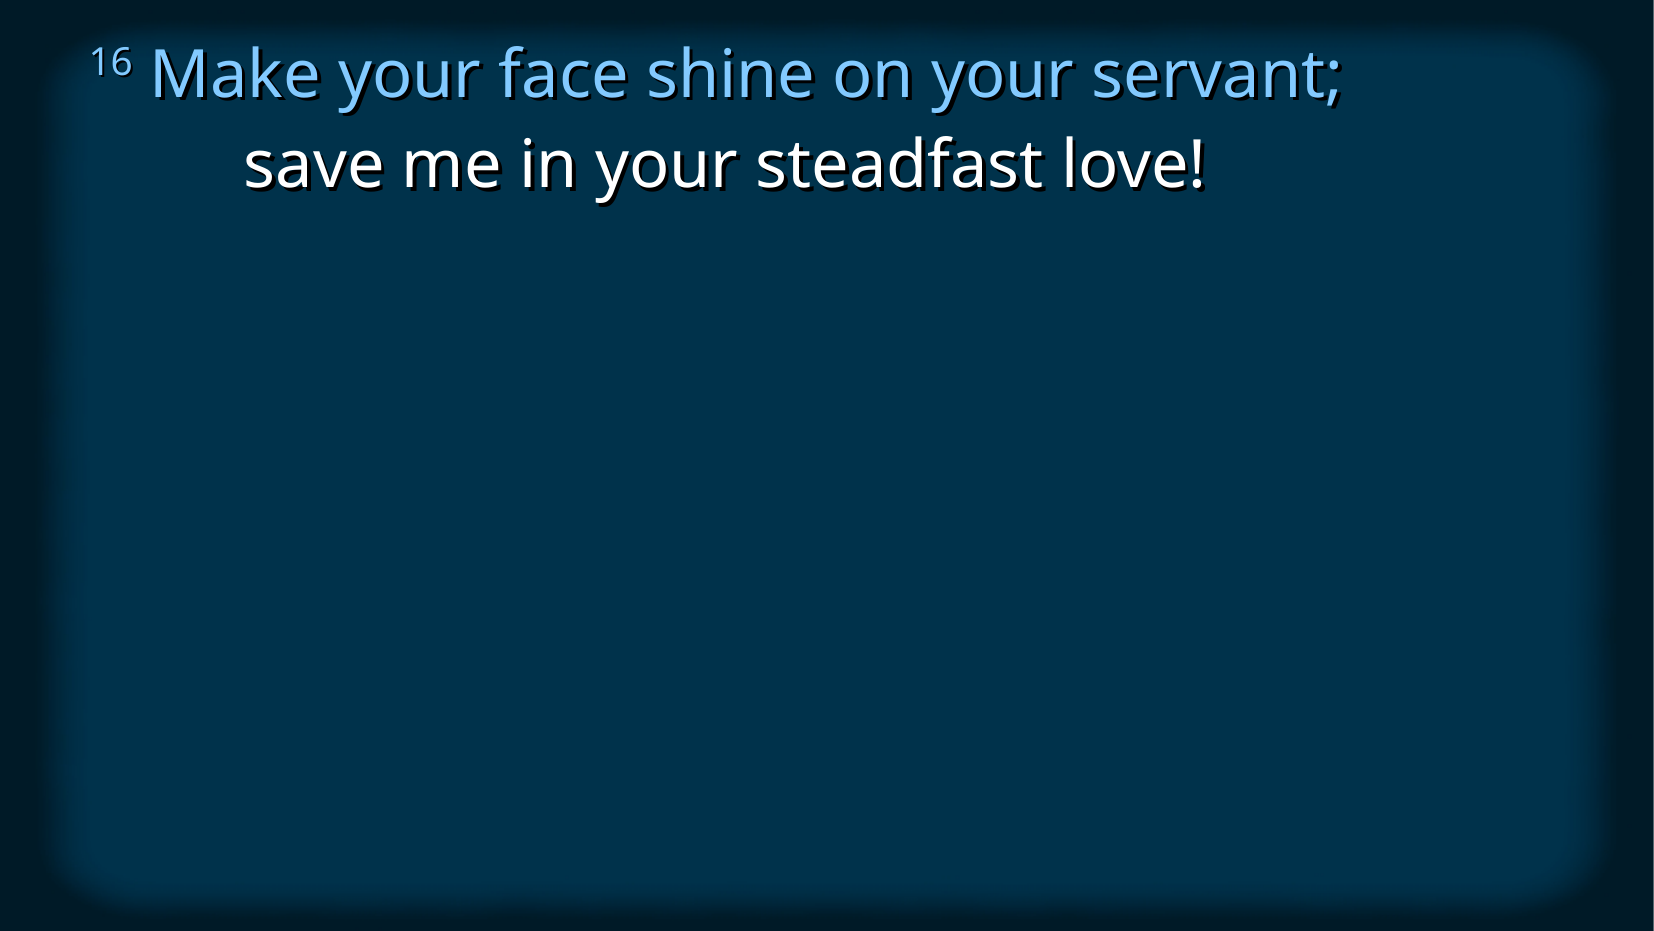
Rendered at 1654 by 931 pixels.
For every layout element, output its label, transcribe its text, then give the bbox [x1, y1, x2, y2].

text_box 16 Make your face shine on your servant; save me in your steadfast love! [73, 18, 1582, 256]
picture [0, 0, 1654, 931]
